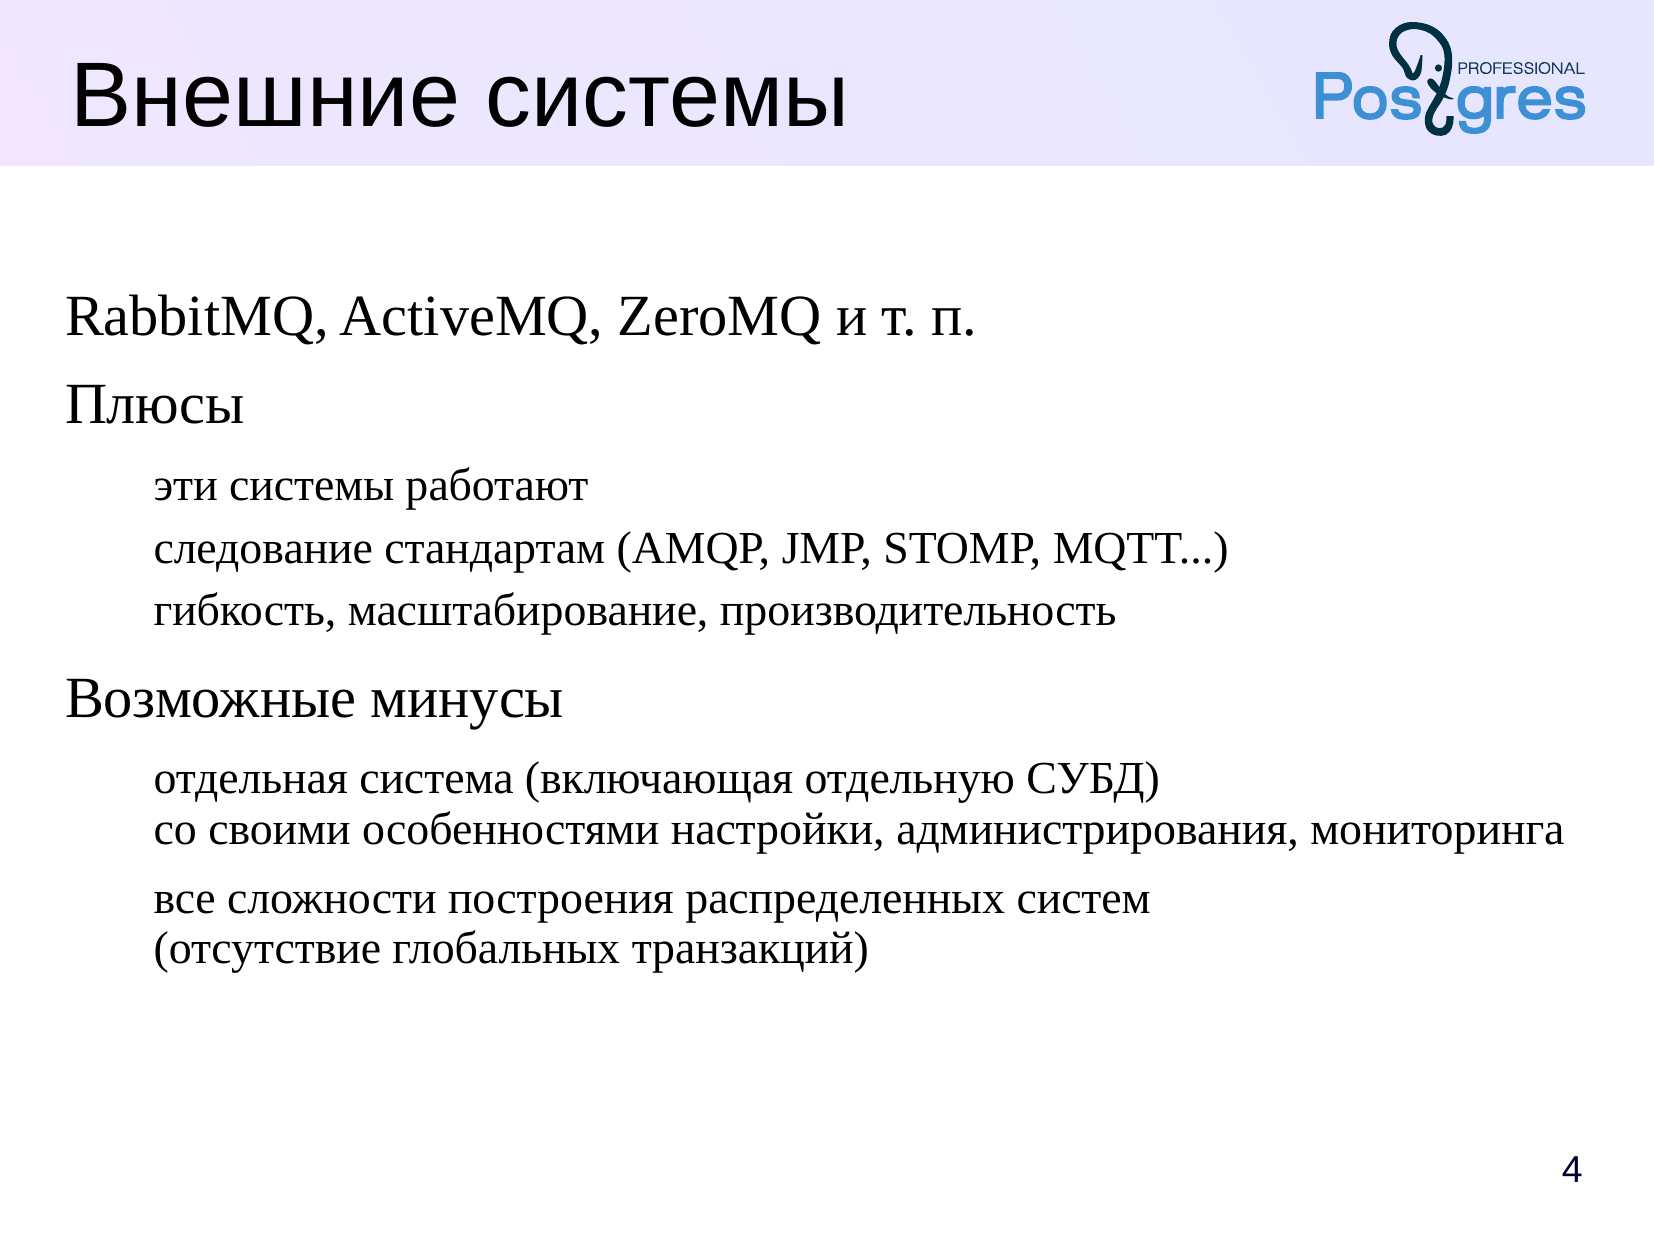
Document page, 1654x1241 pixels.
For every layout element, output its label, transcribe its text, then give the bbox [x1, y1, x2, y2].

list RabbitMQ, ActiveMQ, ZeroMQ и т. п. Плюсы эти системы работают следование стандартам (AMQP, JMP, STOMP, MQTT...) гибкость, масштабирование, производительность Возможные минусы отдельная система (включающая отдельную СУБД) со своими особенностями настройки, администрирования, мониторинга все сложности построения распределенных систем (отсутствие глобальных транзакций) [64, 283, 1577, 1141]
title Внешние системы [70, 43, 1241, 147]
